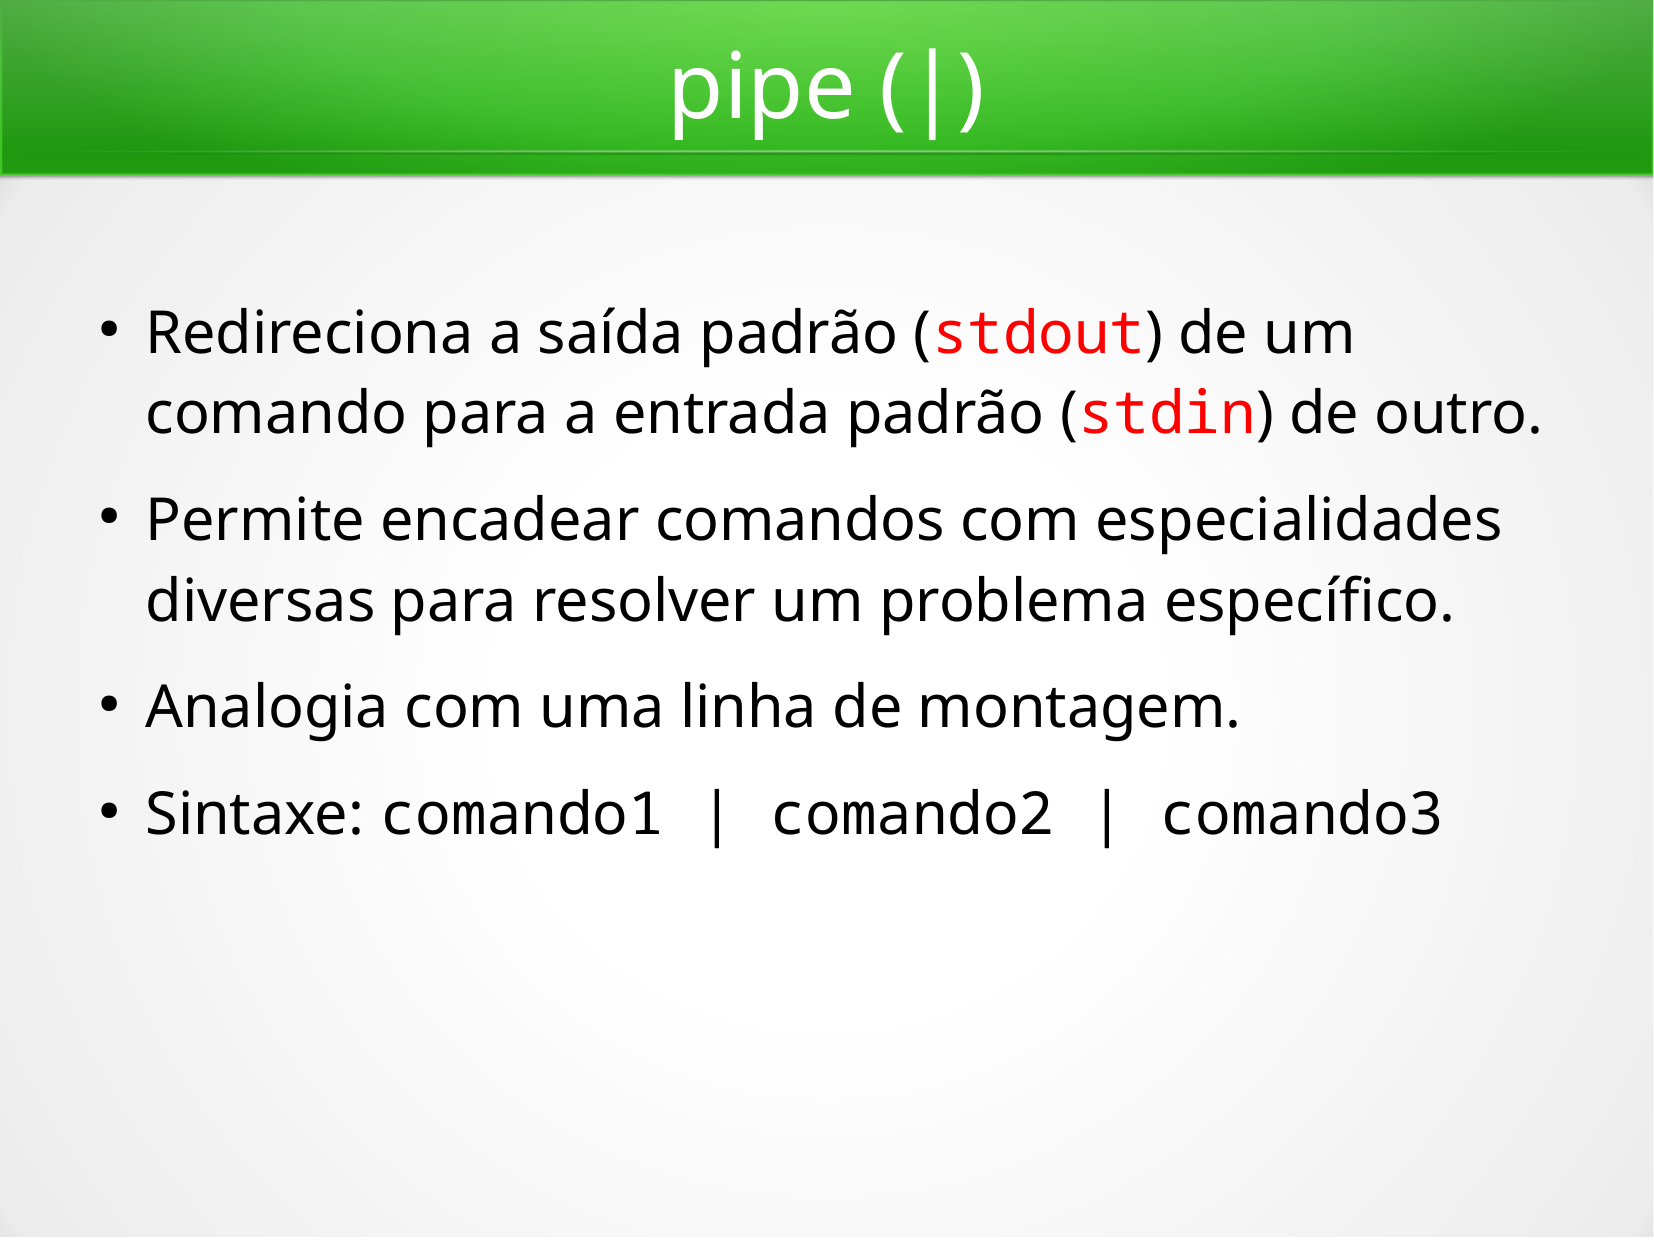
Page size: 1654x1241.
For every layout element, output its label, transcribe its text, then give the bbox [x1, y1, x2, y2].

list Redireciona a saída padrão (stdout) de um comando para a entrada padrão (stdin) de outro. Permite encadear comandos com especialidades diversas para resolver um problema específico. Analogia com uma linha de montagem. Sintaxe: comando1 | comando2 | comando3 [82, 290, 1571, 1010]
picture [0, 0, 1654, 1237]
title pipe (|) [82, 11, 1571, 154]
